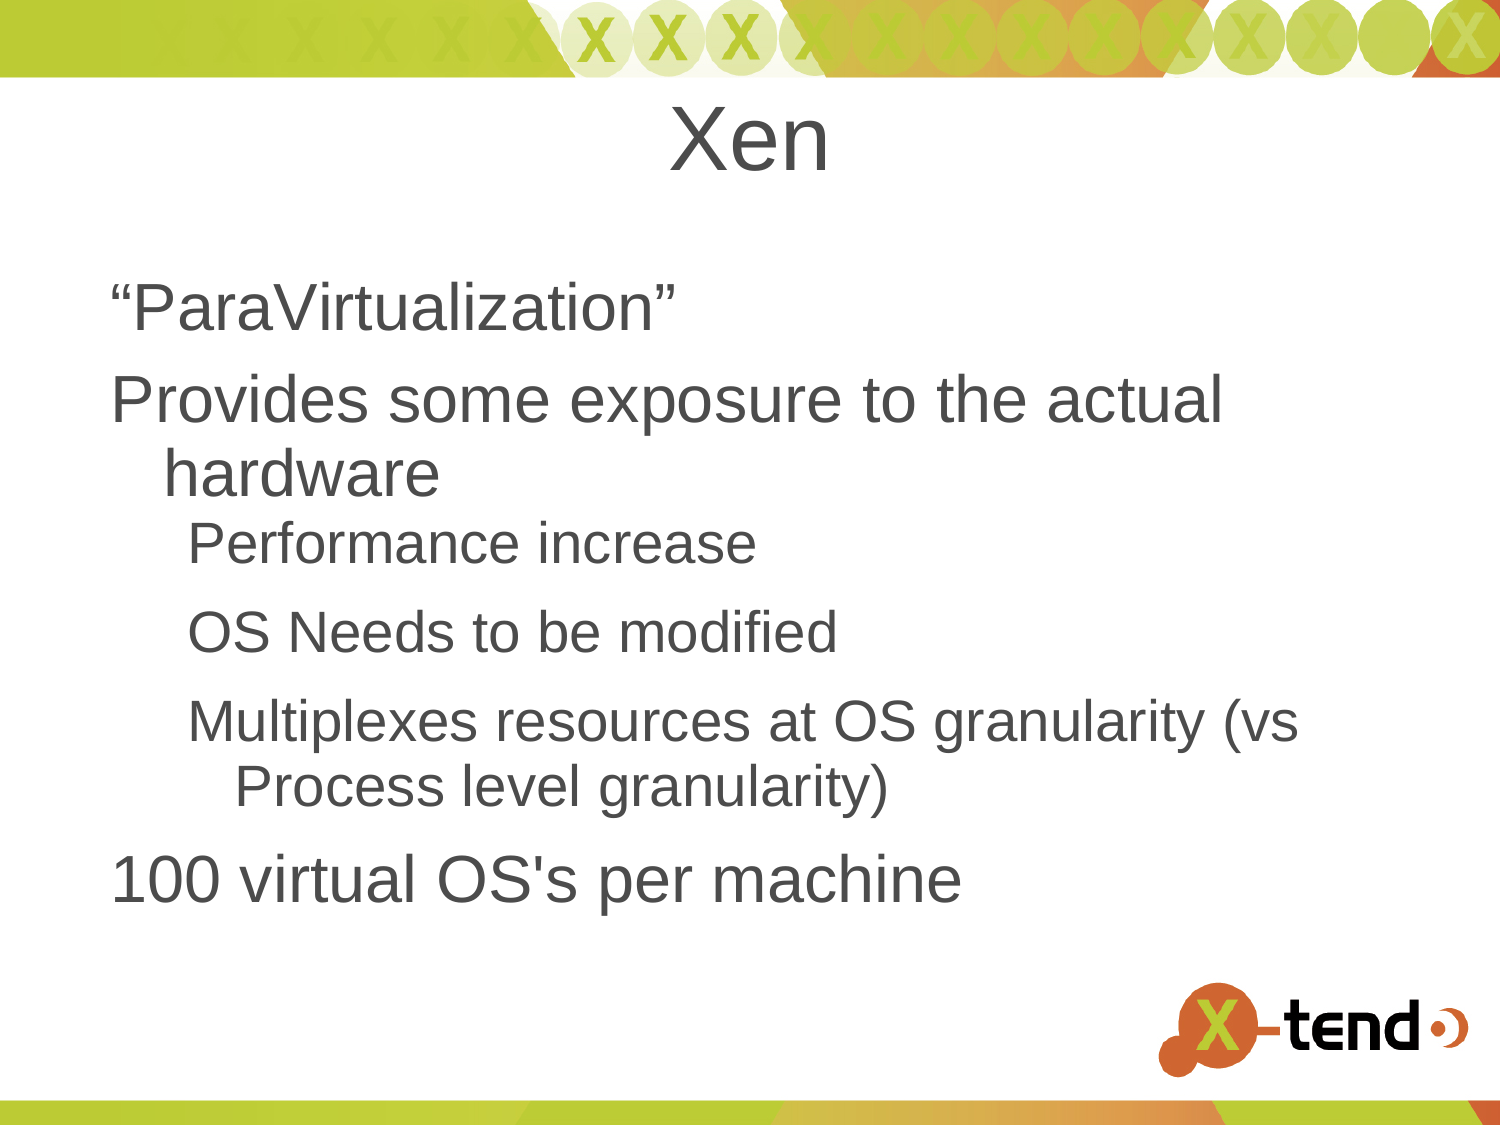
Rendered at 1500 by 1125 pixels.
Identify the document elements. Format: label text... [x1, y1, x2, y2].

picture [0, 0, 1500, 1125]
list “ParaVirtualization” Provides some exposure to the actual hardware Performance increase OS Needs to be modified Multiplexes resources at OS granularity (vs Process level granularity) 100 virtual OS's per machine [78, 262, 1476, 1125]
title Xen [75, 45, 1426, 233]
